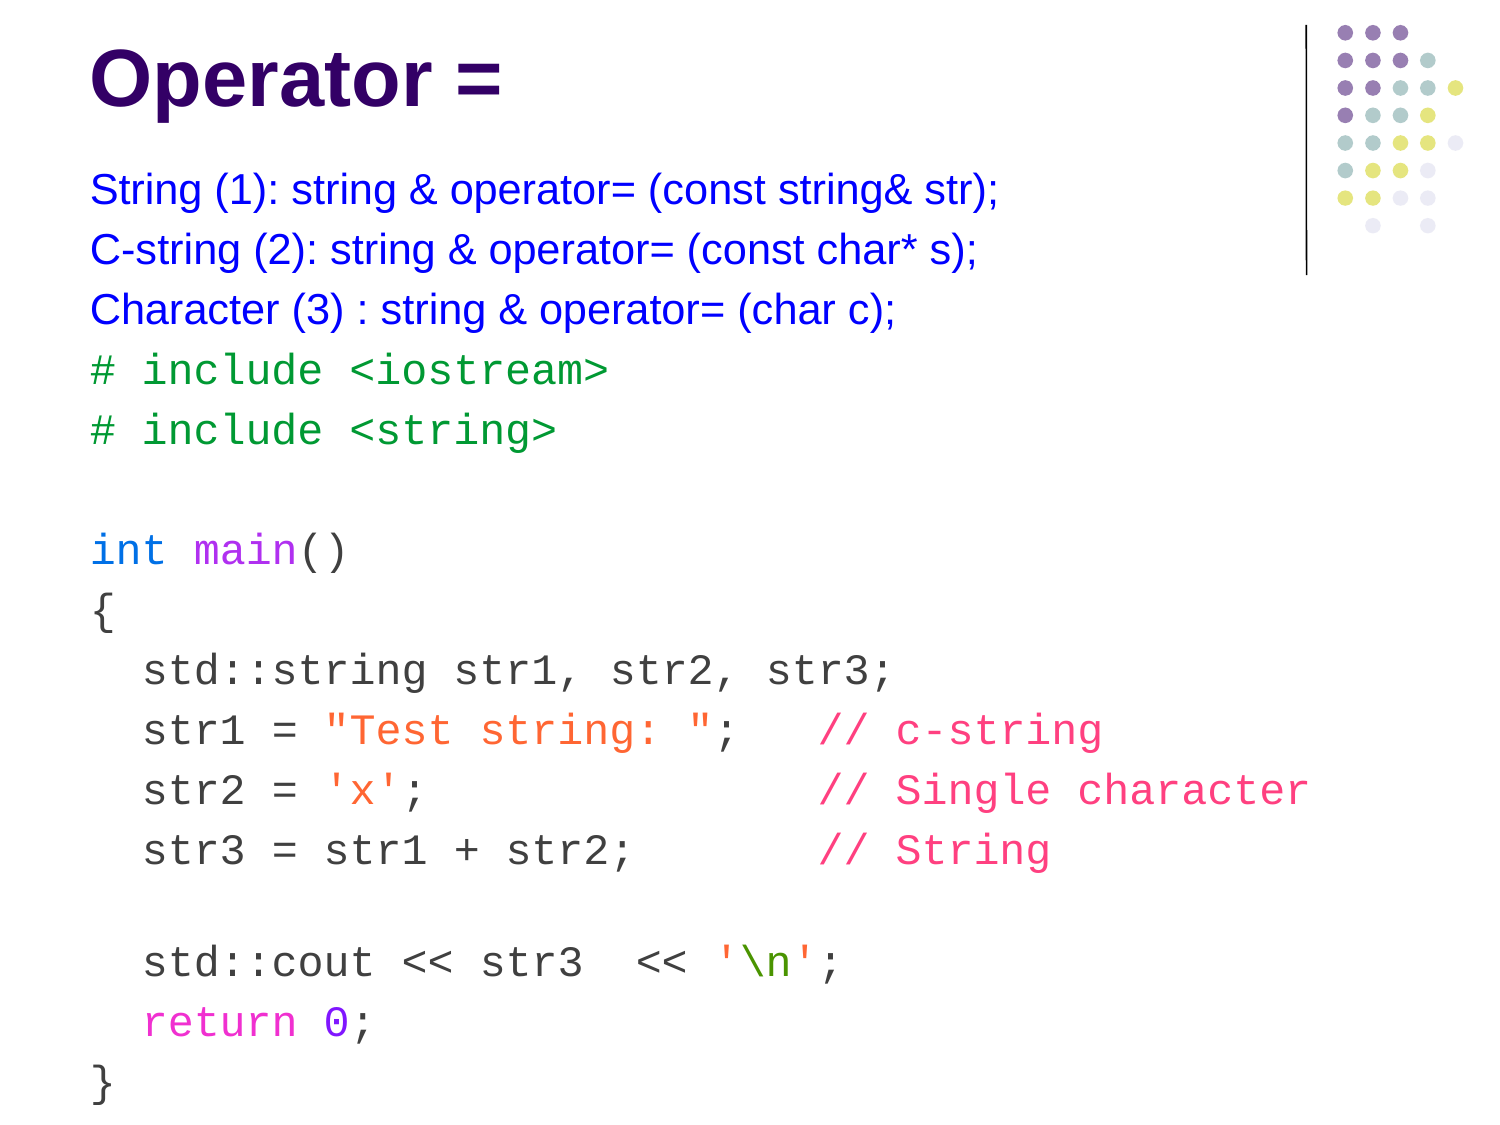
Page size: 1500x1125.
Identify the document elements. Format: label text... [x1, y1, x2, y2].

title Operator = [74, 12, 1304, 130]
list String (1): string & operator= (const string& str); C-string (2): string & operator= (const char* s); Character (3) : string & operator= (char c); # include <iostream> # include <string> int main() { std::string str1, str2, str3; str1 = "Test string: "; // c-string str2 = 'x'; // Single character str3 = str1 + str2; // String std::cout << str3 << '\n'; return 0; } [75, 153, 1500, 1125]
